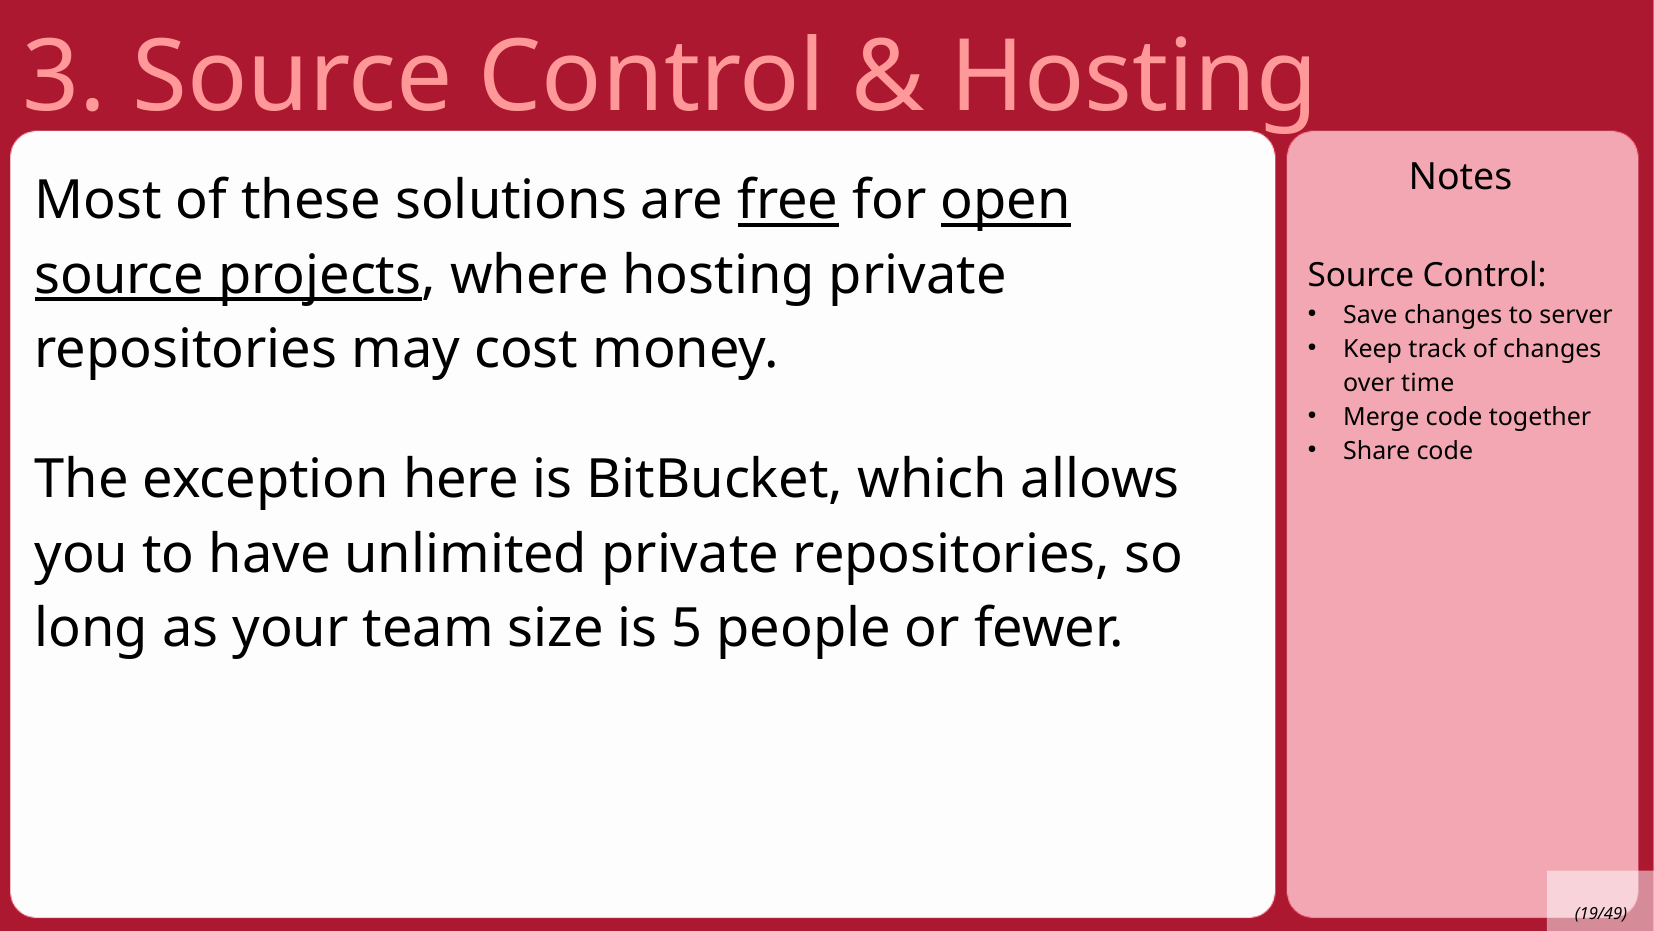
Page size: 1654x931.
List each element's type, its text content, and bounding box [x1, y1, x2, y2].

picture [0, 0, 1654, 931]
text_box Notes Source Control: Save changes to server Keep track of changes over time Merge code together Share code [1290, 141, 1631, 419]
text_box Most of these solutions are free for open source projects, where hosting private repositories may cost money. The exception here is BitBucket, which allows you to have unlimited private repositories, so long as your team size is 5 people or fewer. [34, 161, 1248, 573]
text_box (<number>/49) [1546, 877, 1654, 931]
title 3. Source Control & Hosting [22, 7, 1511, 136]
